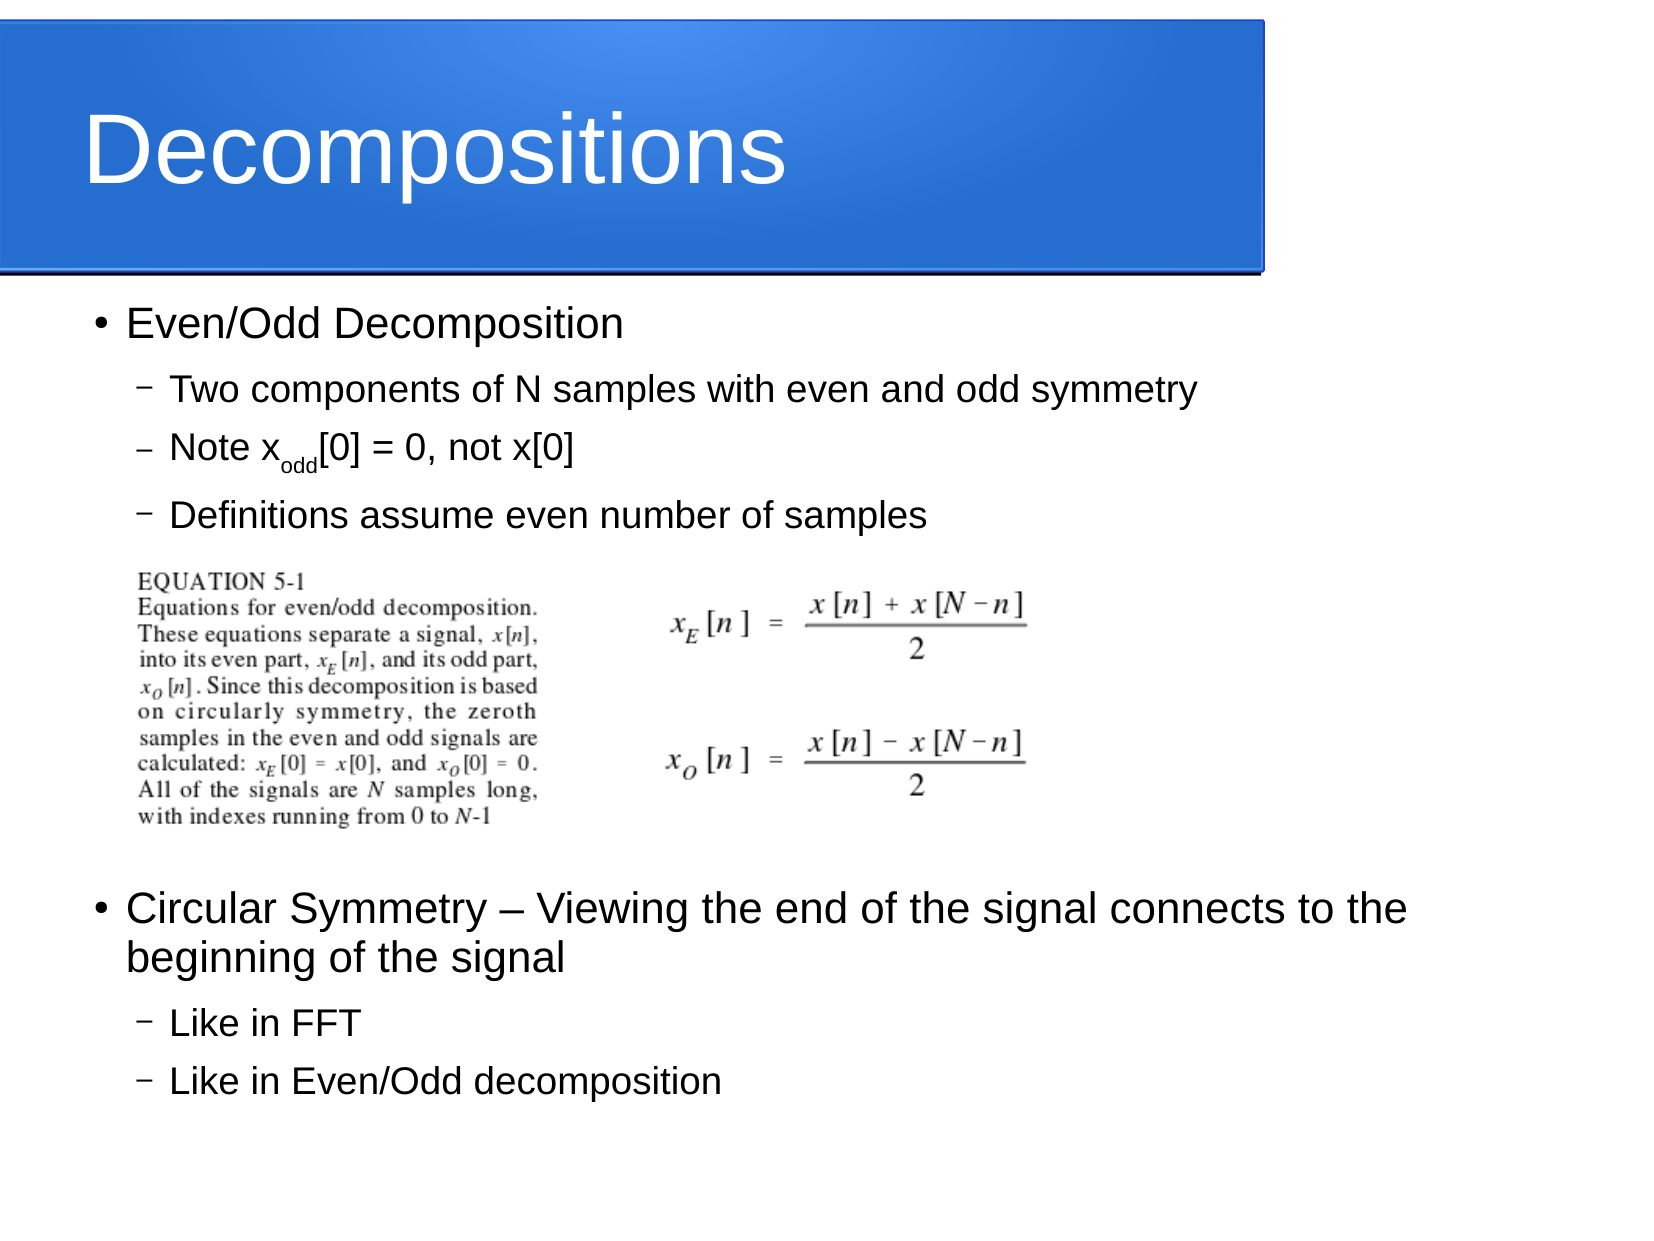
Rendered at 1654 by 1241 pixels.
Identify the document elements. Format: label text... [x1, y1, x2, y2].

list Even/Odd Decomposition Two components of N samples with even and odd symmetry Note xodd[0] = 0, not x[0] Definitions assume even number of samples Circular Symmetry – Viewing the end of the signal connects to the beginning of the signal Like in FFT Like in Even/Odd decomposition [82, 299, 1571, 1111]
picture [135, 554, 1053, 857]
title Decompositions [82, 47, 1235, 252]
